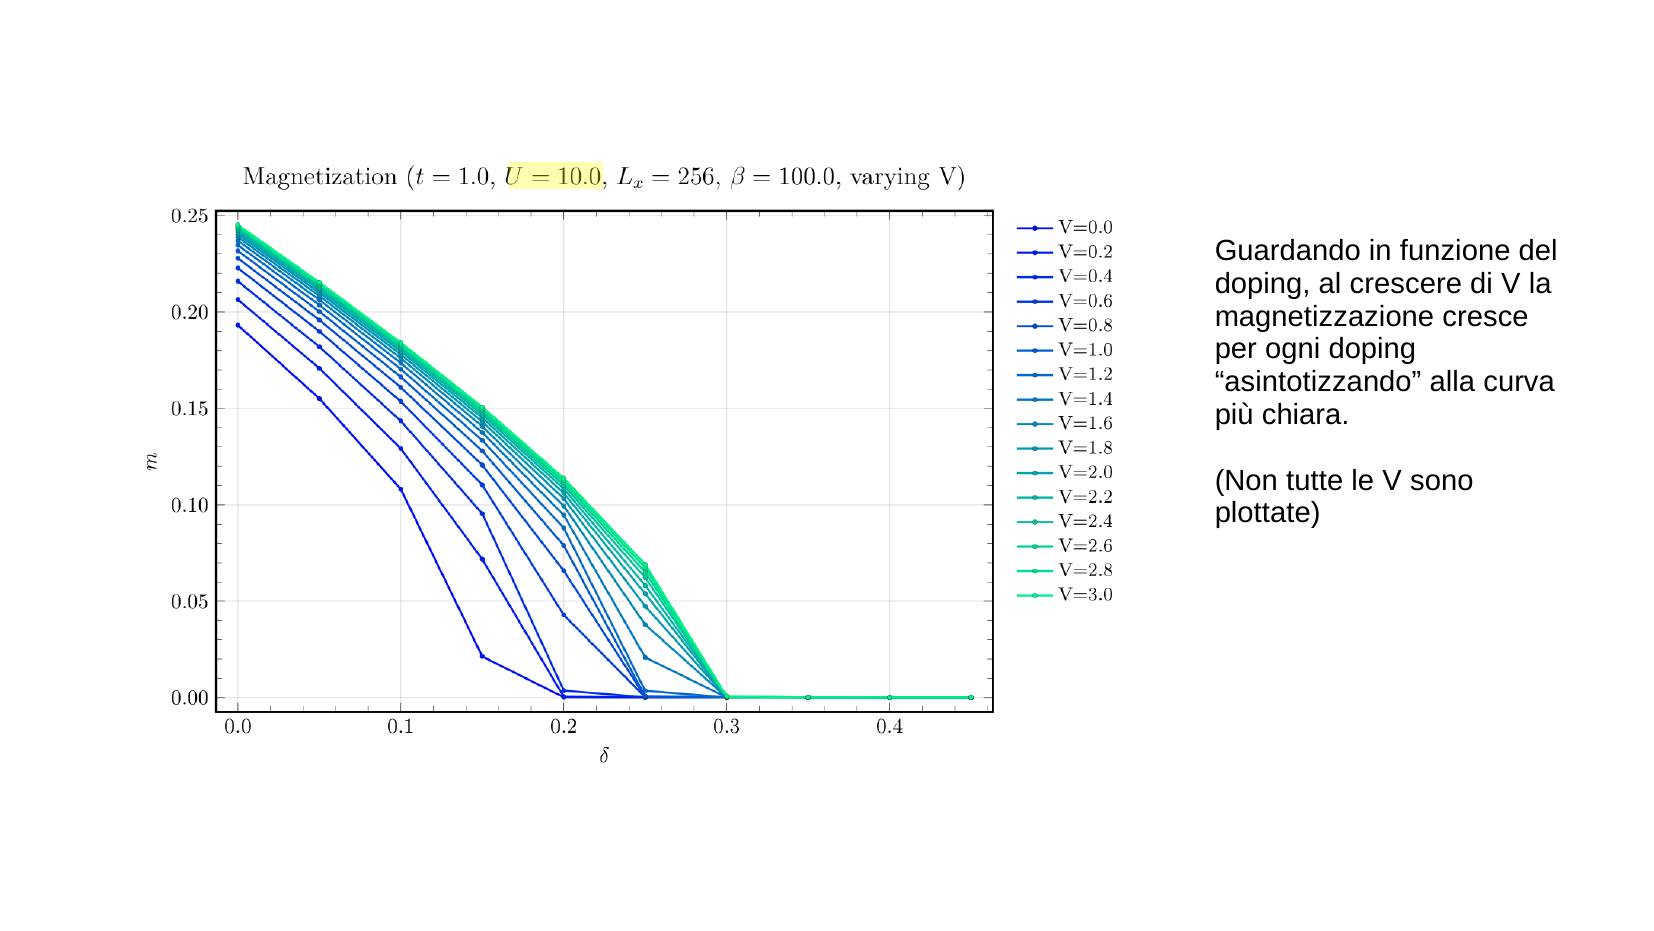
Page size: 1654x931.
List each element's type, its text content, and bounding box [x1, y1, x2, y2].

text_box Guardando in funzione del doping, al crescere di V la magnetizzazione cresce per ogni doping “asintotizzando” alla curva più chiara. (Non tutte le V sono plottate) [1200, 226, 1576, 713]
text_box [508, 161, 604, 189]
picture [131, 149, 1134, 778]
